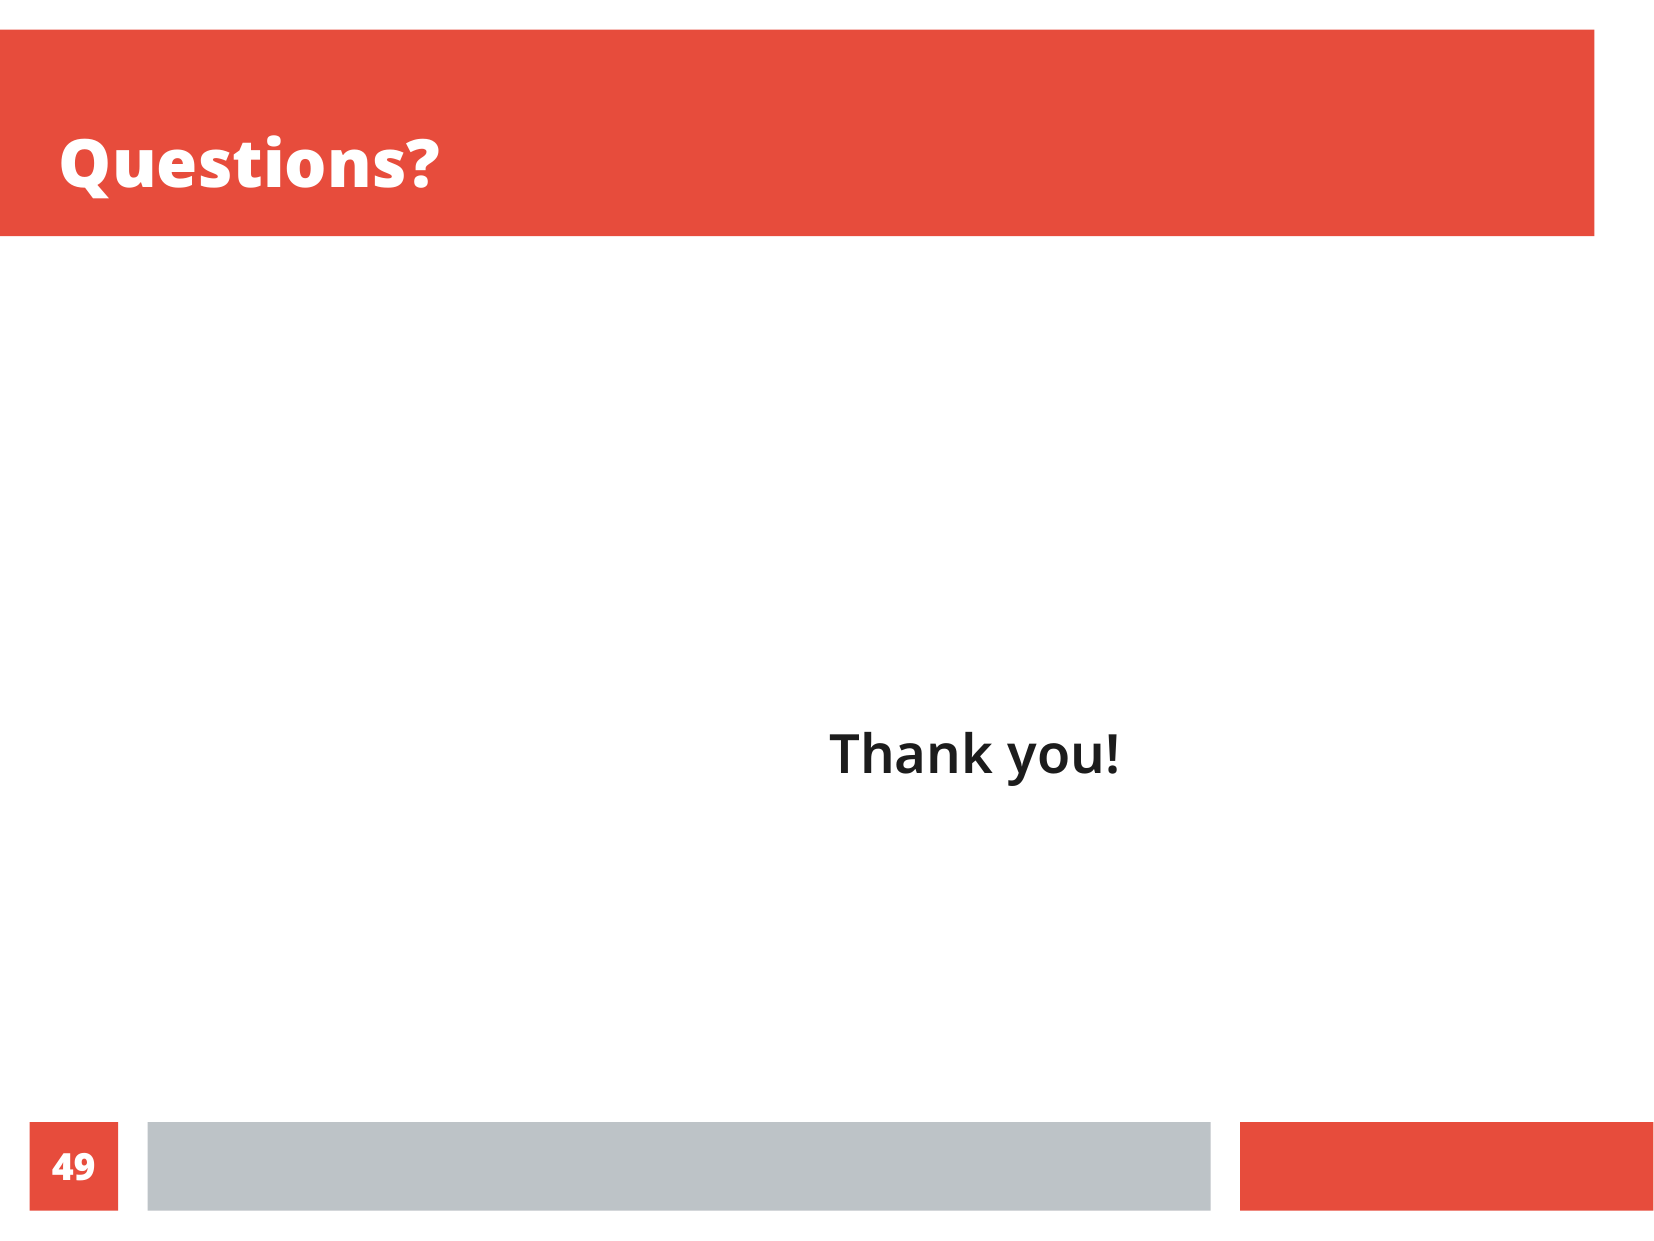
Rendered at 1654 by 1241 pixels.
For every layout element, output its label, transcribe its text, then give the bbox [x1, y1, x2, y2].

title Questions? [59, 59, 1595, 207]
list Thank you! [59, 324, 1565, 1093]
